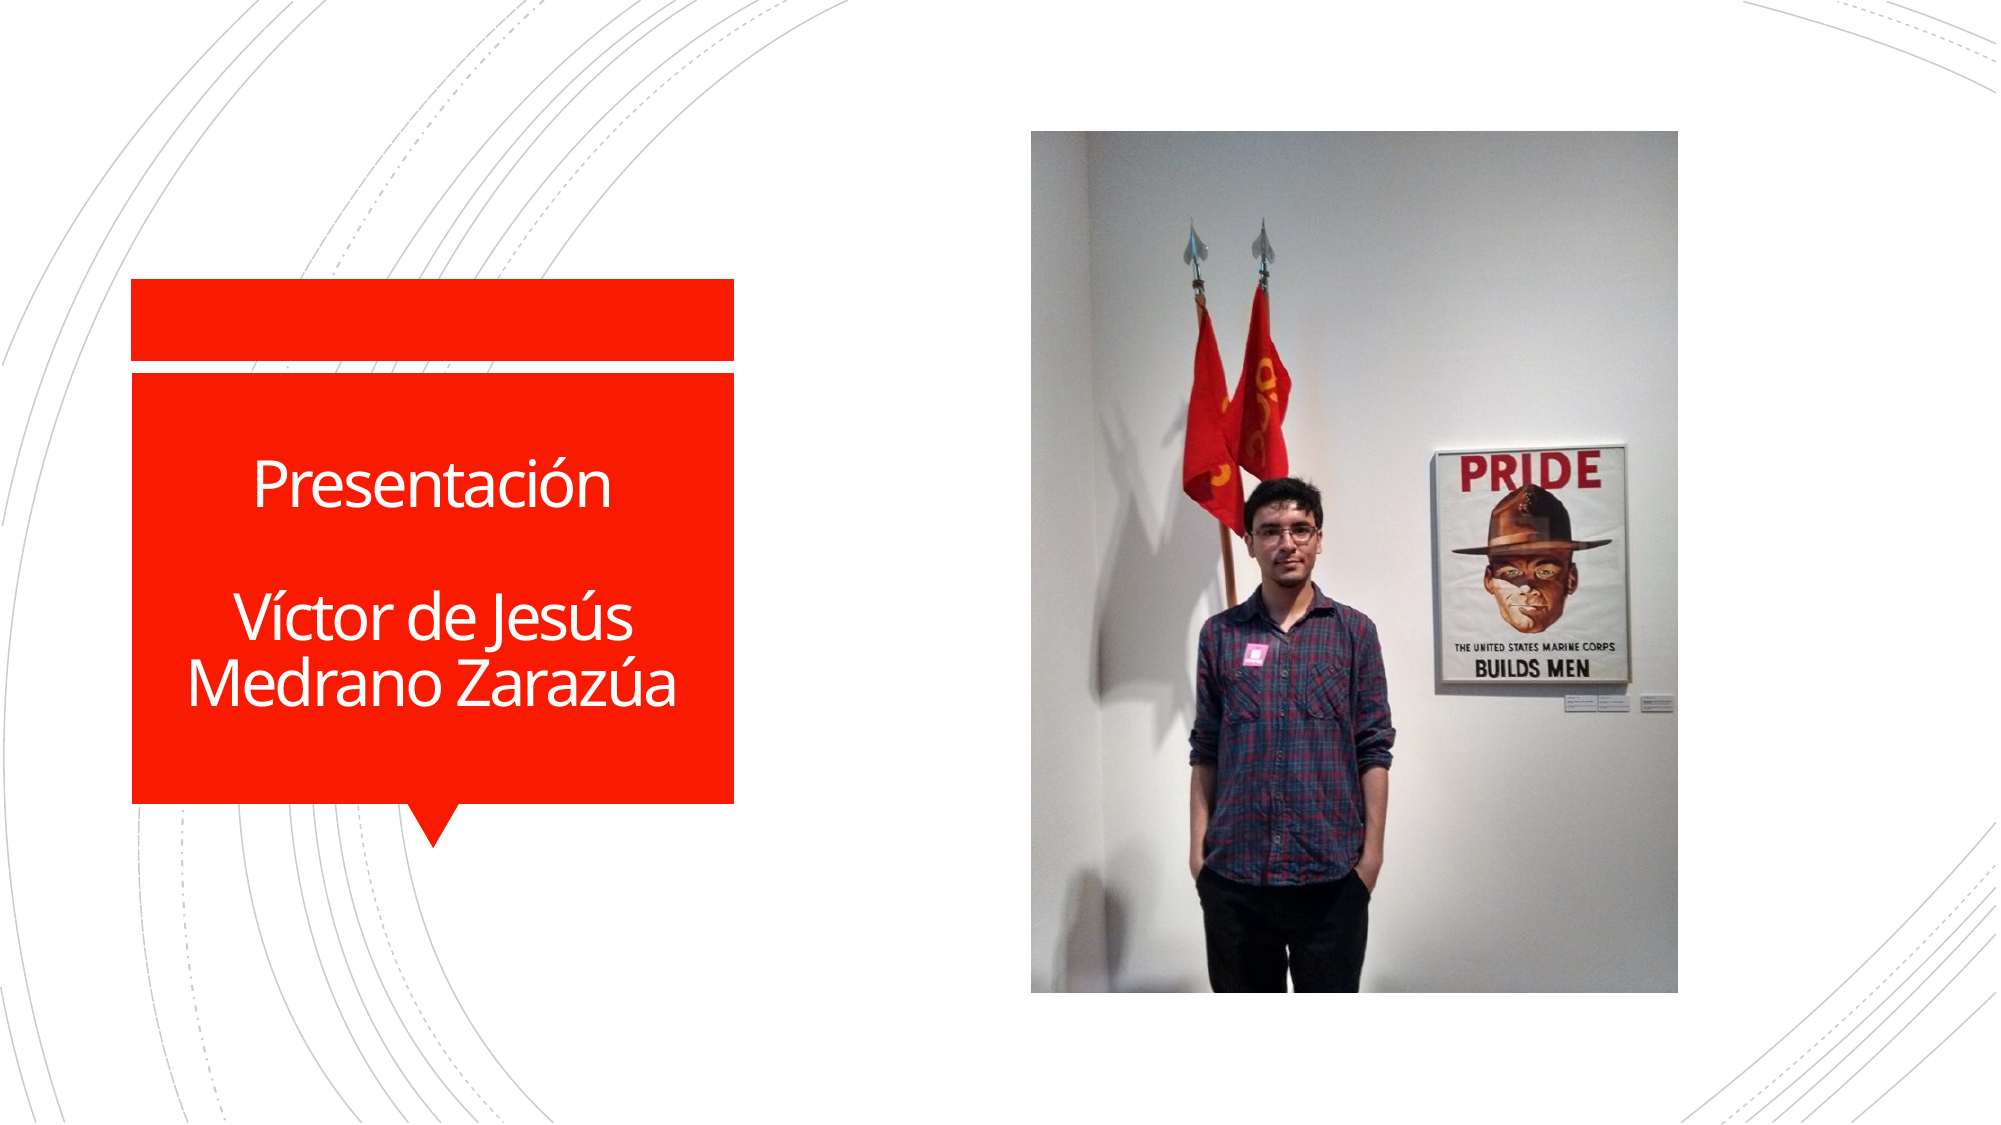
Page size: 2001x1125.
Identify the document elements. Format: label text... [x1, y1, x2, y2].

title Presentación Víctor de Jesús Medrano Zarazúa [145, 385, 720, 789]
picture [1031, 131, 1678, 993]
